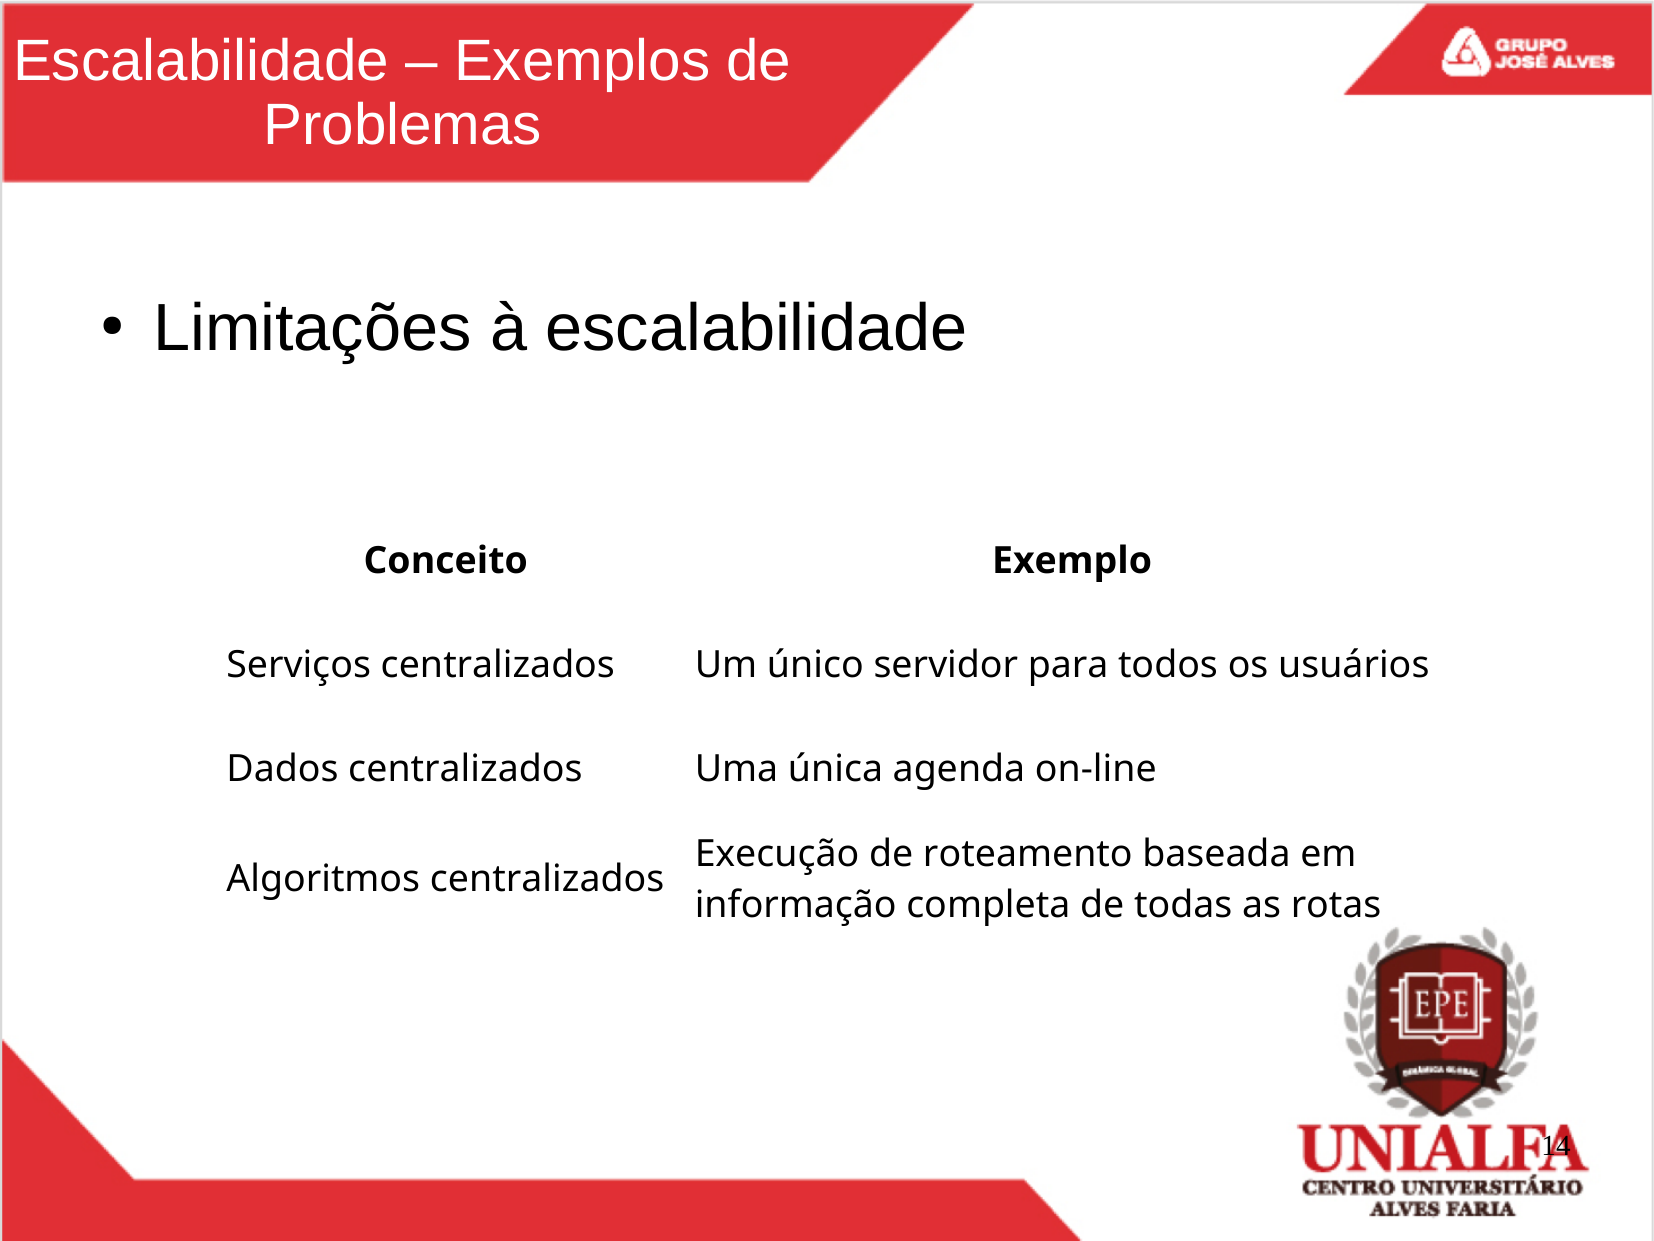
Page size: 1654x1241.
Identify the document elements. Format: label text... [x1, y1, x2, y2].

title Escalabilidade – Exemplos de Problemas [6, 11, 799, 174]
table_cell Um único servidor para todos os usuários [680, 611, 1465, 715]
table_cell Uma única agenda on-line [680, 715, 1465, 818]
table_header Conceito [212, 507, 680, 611]
picture [0, 0, 1654, 1241]
table_cell Serviços centralizados [212, 611, 680, 715]
table_cell Dados centralizados [212, 715, 680, 818]
table_header Exemplo [680, 507, 1465, 611]
table_cell Execução de roteamento baseada em informação completa de todas as rotas [680, 818, 1465, 936]
table_cell Algoritmos centralizados [212, 818, 680, 936]
list Limitações à escalabilidade [82, 290, 1571, 1010]
